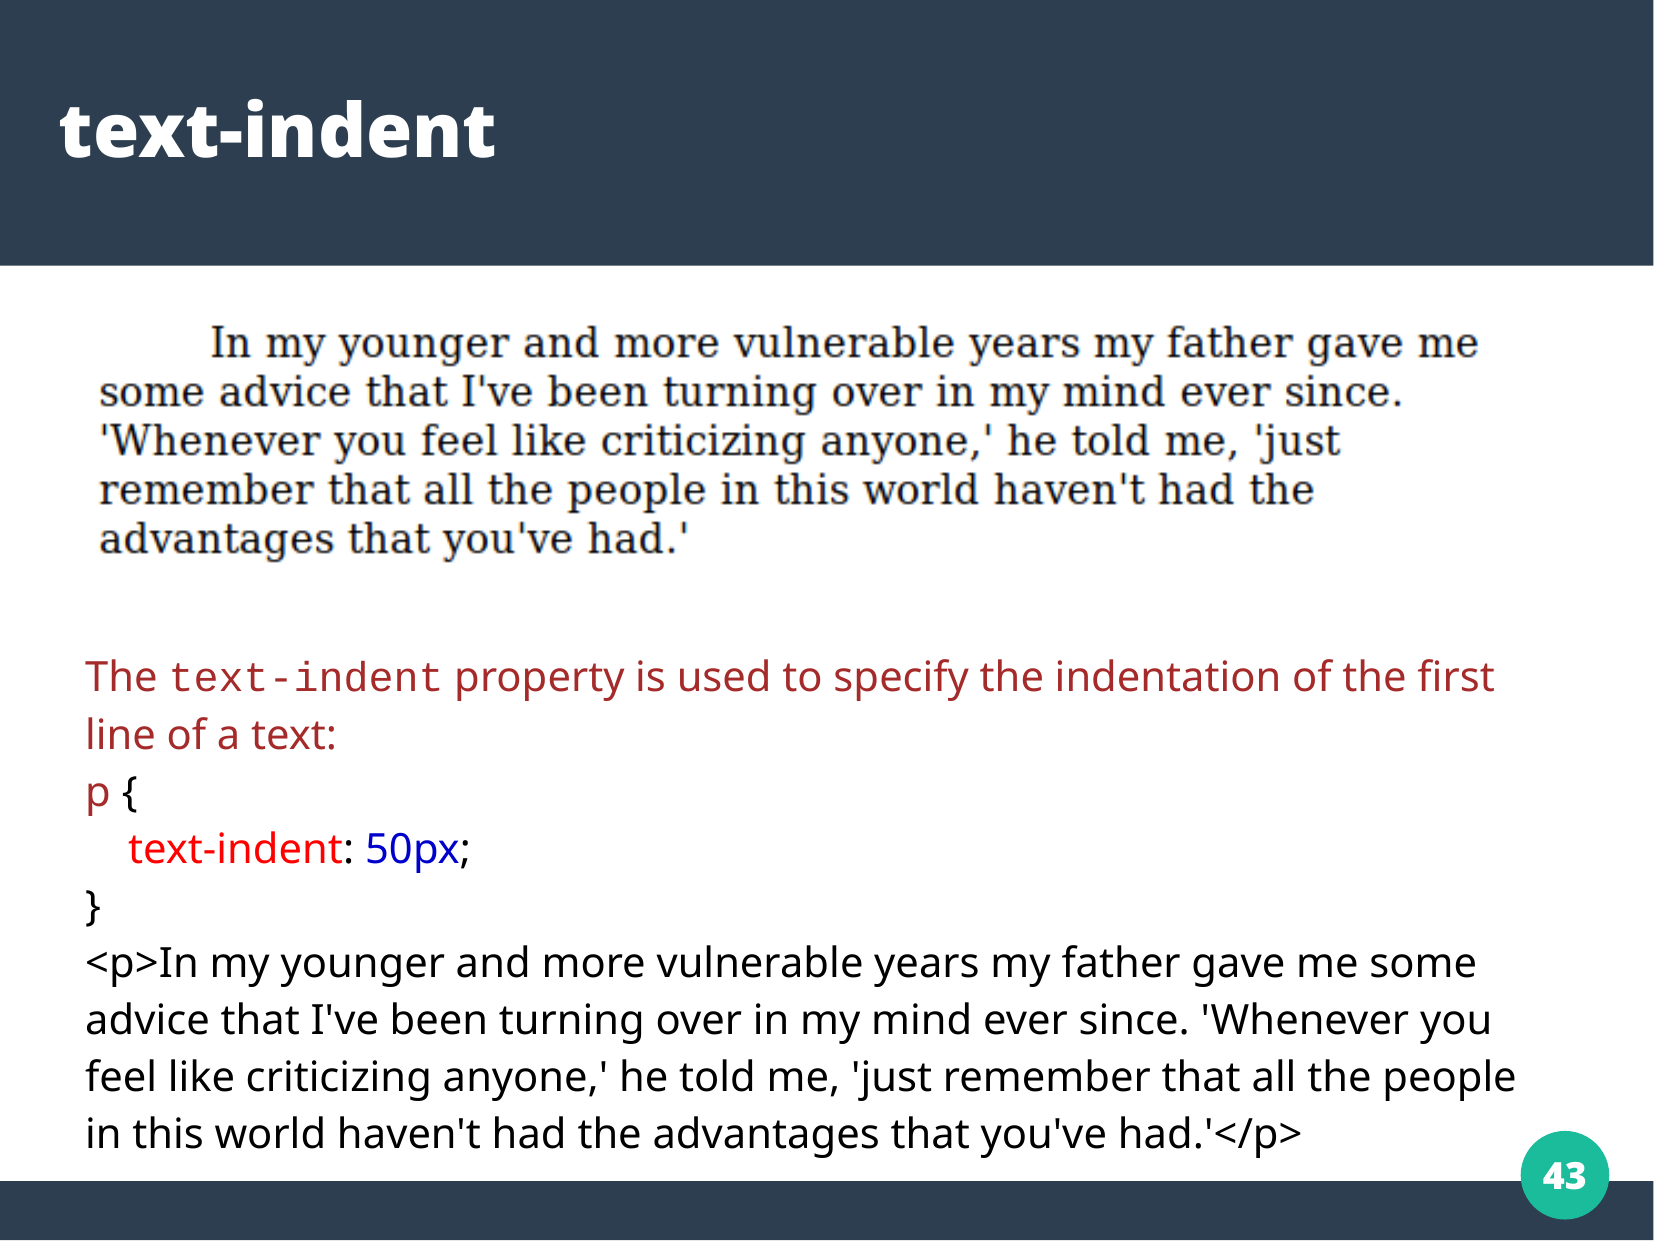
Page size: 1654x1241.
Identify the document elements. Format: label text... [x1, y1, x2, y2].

title text-indent [59, 49, 1595, 207]
picture [84, 282, 1527, 567]
text_box The text-indent property is used to specify the indentation of the first line of a text: p { text-indent: 50px; } <p>In my younger and more vulnerable years my father gave me some advice that I've been turning over in my mind ever since. 'Whenever you feel like criticizing anyone,' he told me, 'just remember that all the people in this world haven't had the advantages that you've had.'</p> [70, 639, 1568, 1143]
